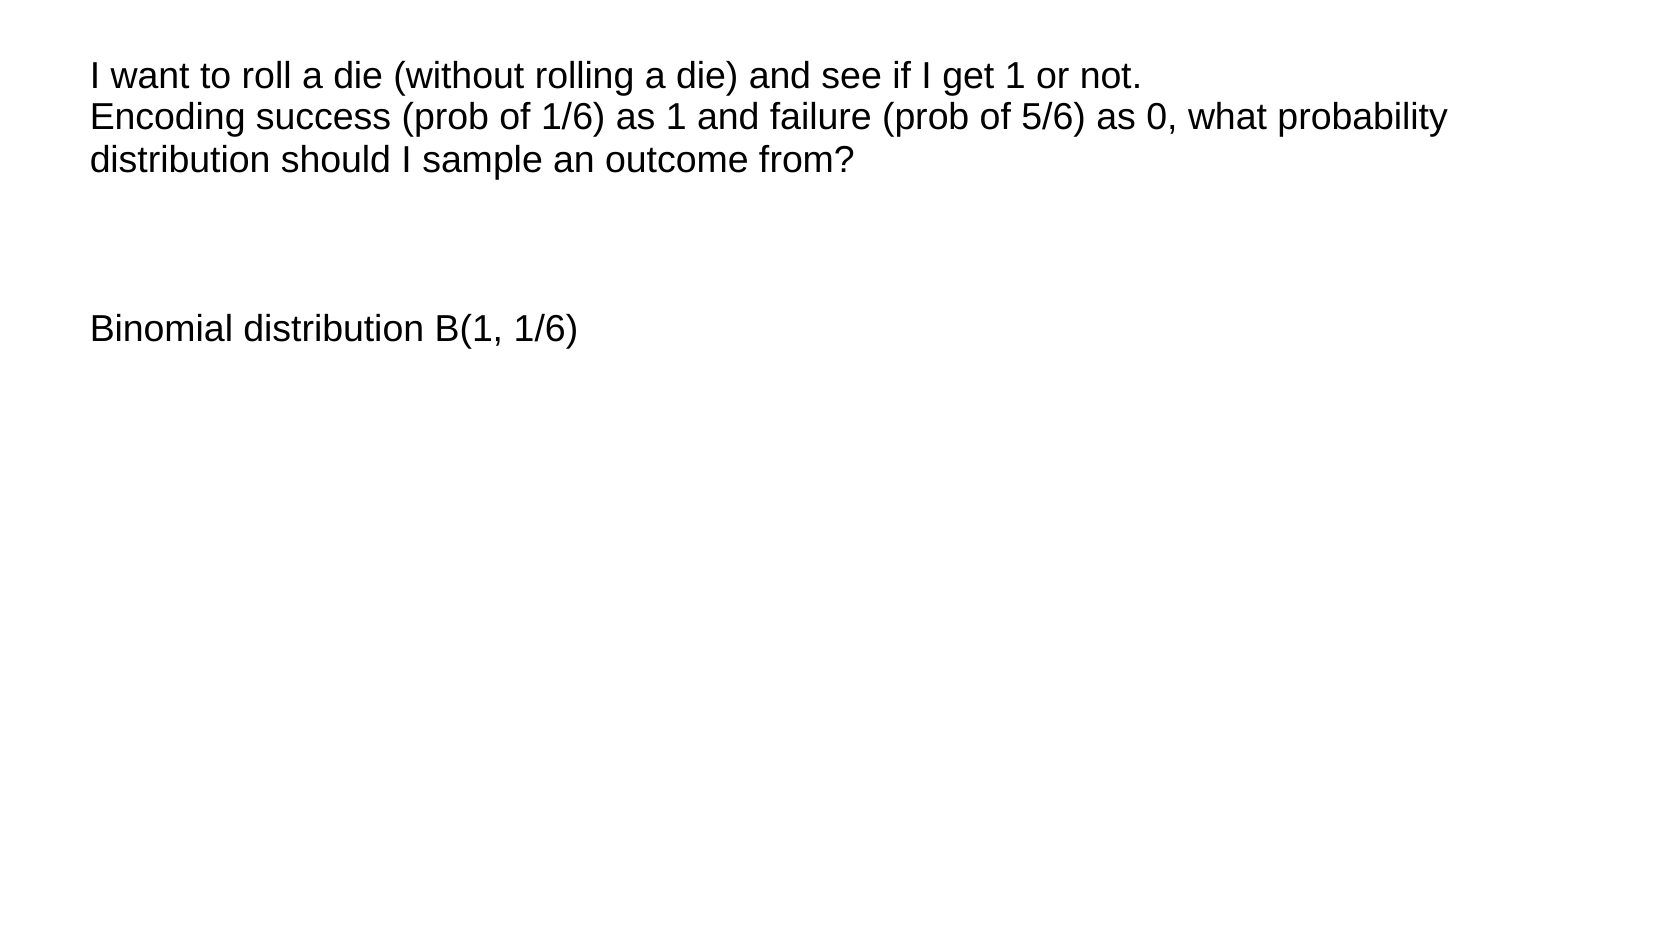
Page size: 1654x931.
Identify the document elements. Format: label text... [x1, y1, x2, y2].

text_box I want to roll a die (without rolling a die) and see if I get 1 or not. Encoding success (prob of 1/6) as 1 and failure (prob of 5/6) as 0, what probability distribution should I sample an outcome from? [75, 46, 1576, 188]
text_box Binomial distribution B(1, 1/6) [75, 300, 1276, 357]
